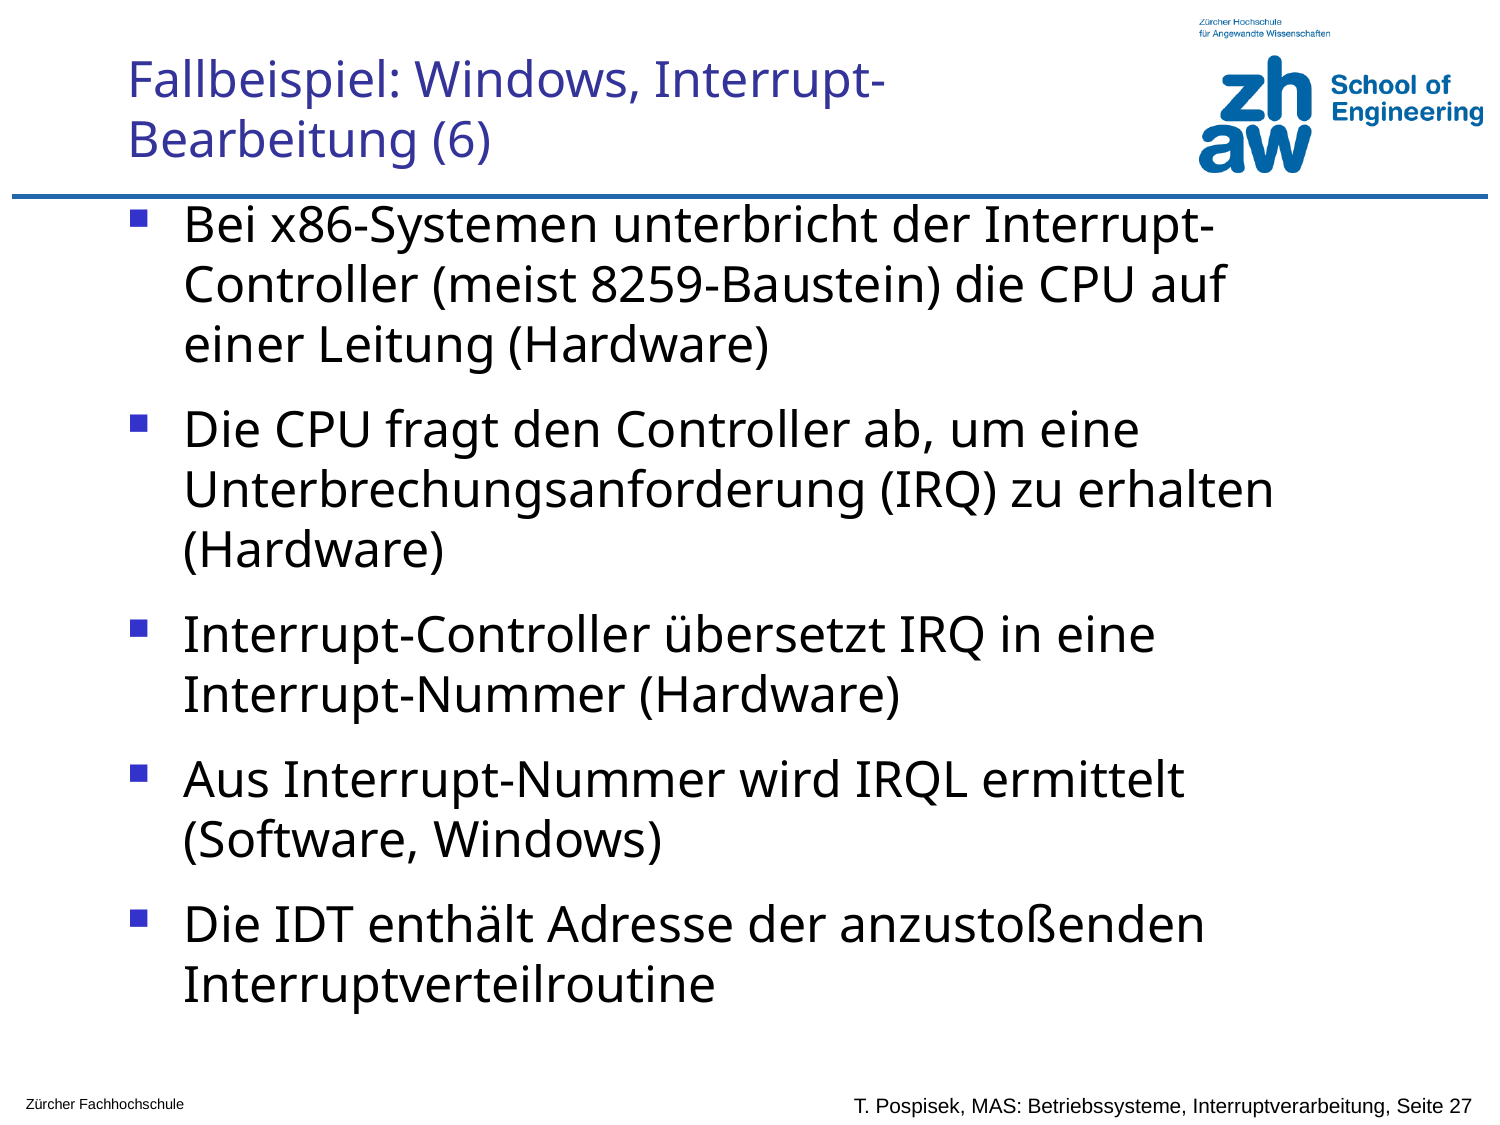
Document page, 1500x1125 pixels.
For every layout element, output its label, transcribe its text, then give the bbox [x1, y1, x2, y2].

list Bei x86-Systemen unterbricht der Interrupt-Controller (meist 8259-Baustein) die CPU auf einer Leitung (Hardware) Die CPU fragt den Controller ab, um eine Unterbrechungsanforderung (IRQ) zu erhalten (Hardware) Interrupt-Controller übersetzt IRQ in eine Interrupt-Nummer (Hardware) Aus Interrupt-Nummer wird IRQL ermittelt (Software, Windows) Die IDT enthält Adresse der anzustoßenden Interruptverteilroutine [112, 184, 1375, 923]
picture [1199, 19, 1483, 173]
title Fallbeispiel: Windows, Interrupt-Bearbeitung (6) [112, 50, 1134, 175]
